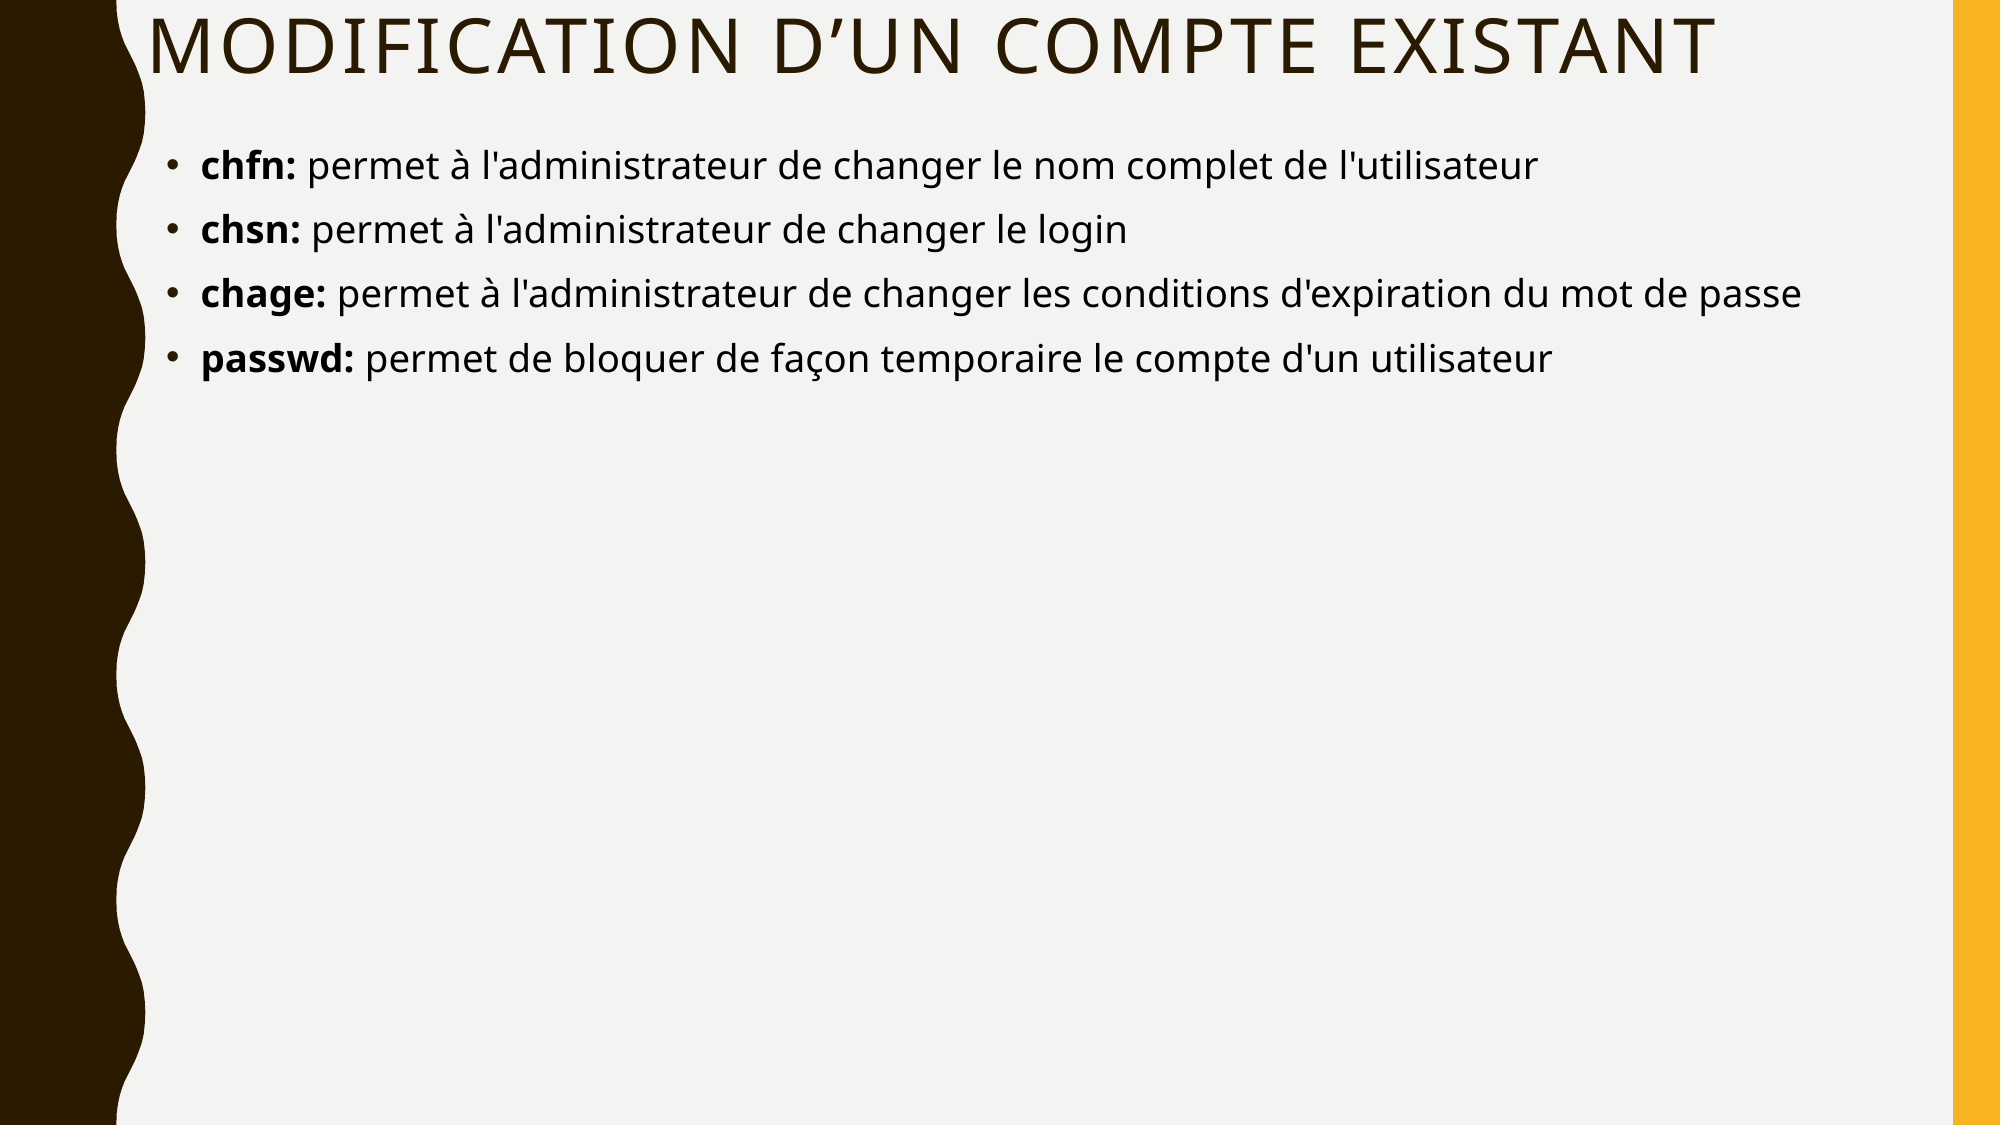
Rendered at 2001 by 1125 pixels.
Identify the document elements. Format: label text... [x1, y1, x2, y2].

title Modification d’un compte existant [131, 0, 1761, 116]
list chfn: permet à l'administrateur de changer le nom complet de l'utilisateur chsn: permet à l'administrateur de changer le login chage: permet à l'administrateur de changer les conditions d'expiration du mot de passe passwd: permet de bloquer de façon temporaire le compte d'un utilisateur [151, 129, 1821, 416]
